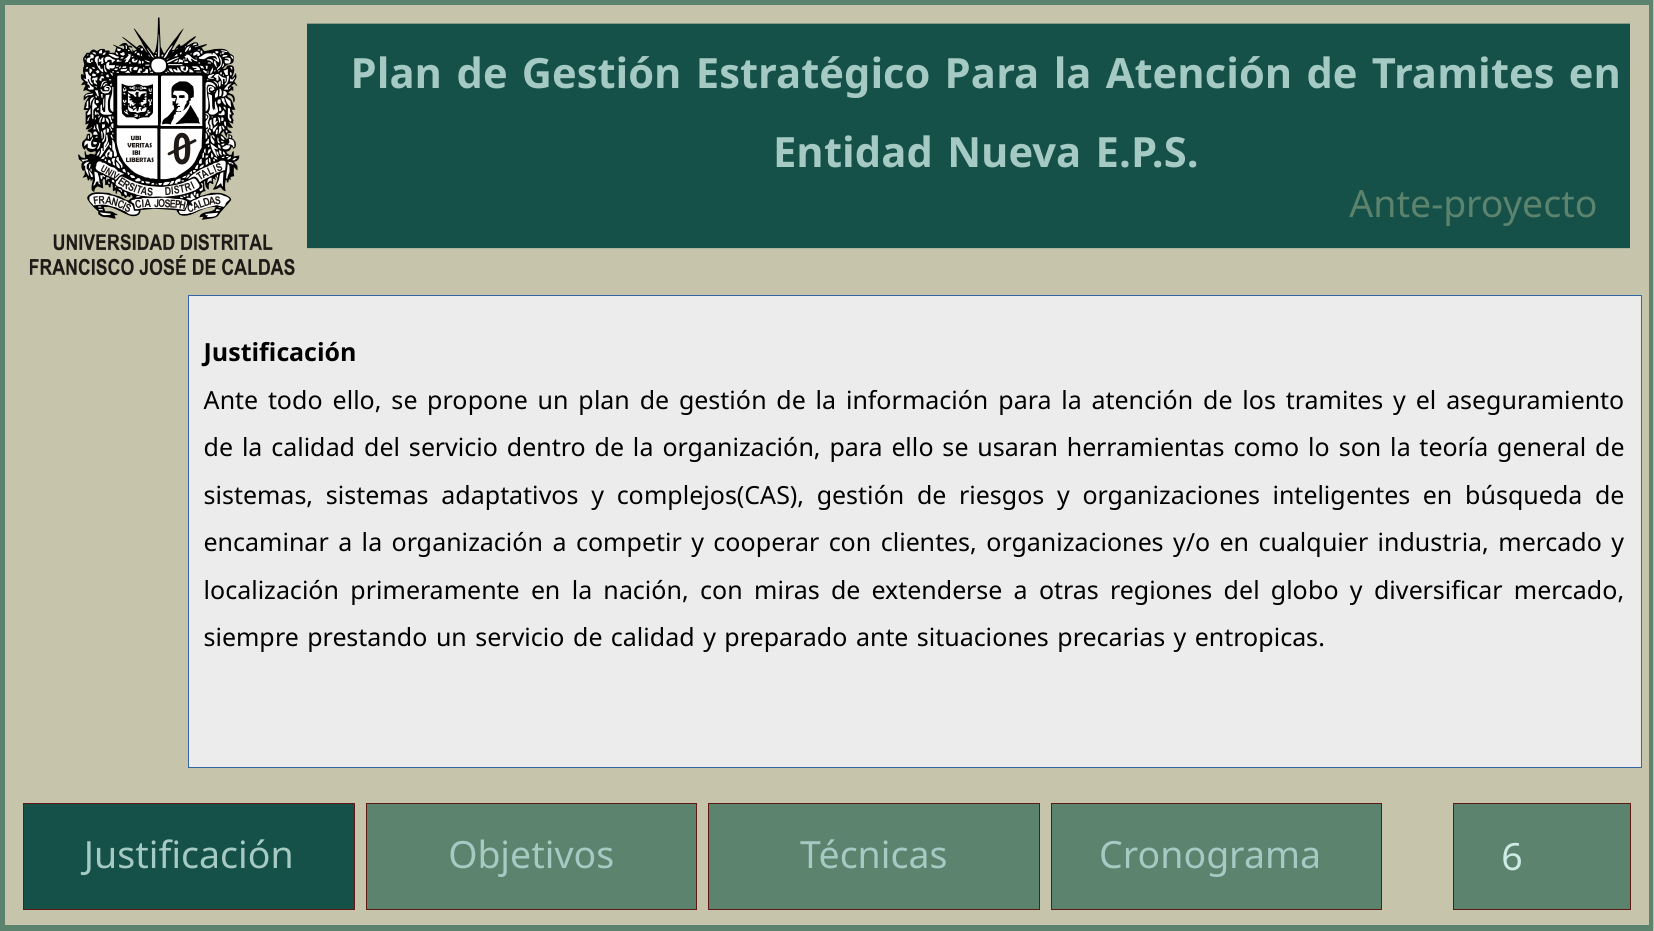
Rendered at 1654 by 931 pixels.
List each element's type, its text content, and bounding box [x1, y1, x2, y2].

text_box Justificación [23, 803, 355, 910]
text_box Cronograma [1051, 803, 1382, 910]
text_box <número> [1393, 814, 1631, 901]
text_box [0, 0, 1654, 931]
text_box Técnicas [708, 803, 1040, 910]
picture [12, 0, 308, 296]
text_box Ante-proyecto [1334, 162, 1642, 249]
text_box Plan de Gestión Estratégico Para la Atención de Tramites en Entidad Nueva E.P.S. [318, 27, 1654, 201]
text_box Objetivos [366, 803, 697, 910]
text_box Justificación Ante todo ello, se propone un plan de gestión de la información para la atención de los tramites y el aseguramiento de la calidad del servicio dentro de la organización, para ello se usaran herramientas como lo son la teoría general de sistemas, sistemas adaptativos y complejos(CAS), gestión de riesgos y organizaciones inteligentes en búsqueda de encaminar a la organización a competir y cooperar con clientes, organizaciones y/o en cualquier industria, mercado y localización primeramente en la nación, con miras de extenderse a otras regiones del globo y diversificar mercado, siempre prestando un servicio de calidad y preparado ante situaciones precarias y entropicas. [188, 295, 1642, 768]
